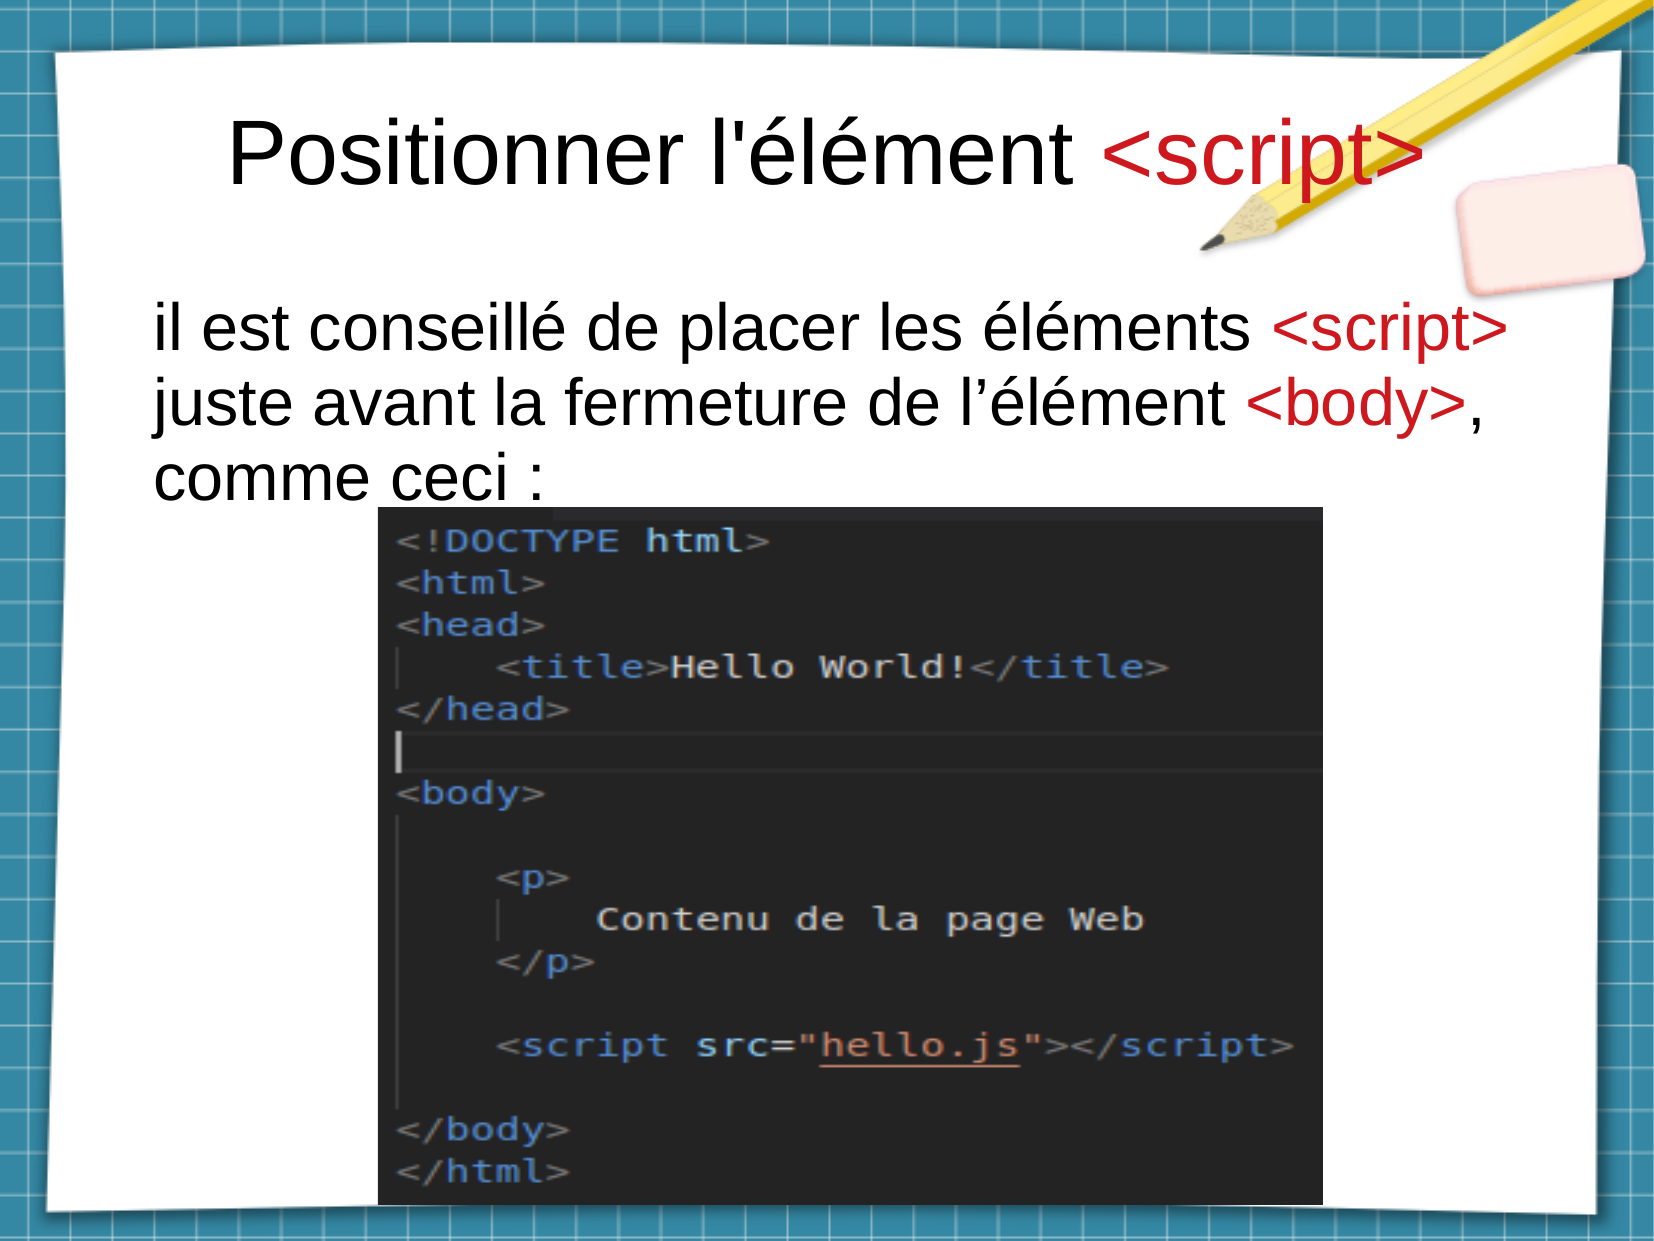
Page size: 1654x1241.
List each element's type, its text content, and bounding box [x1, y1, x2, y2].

list il est conseillé de placer les éléments <script> juste avant la fermeture de l’élément <body>, comme ceci : [82, 290, 1571, 1182]
title Positionner l'élément <script> [82, 49, 1571, 257]
picture [0, 0, 1654, 1241]
